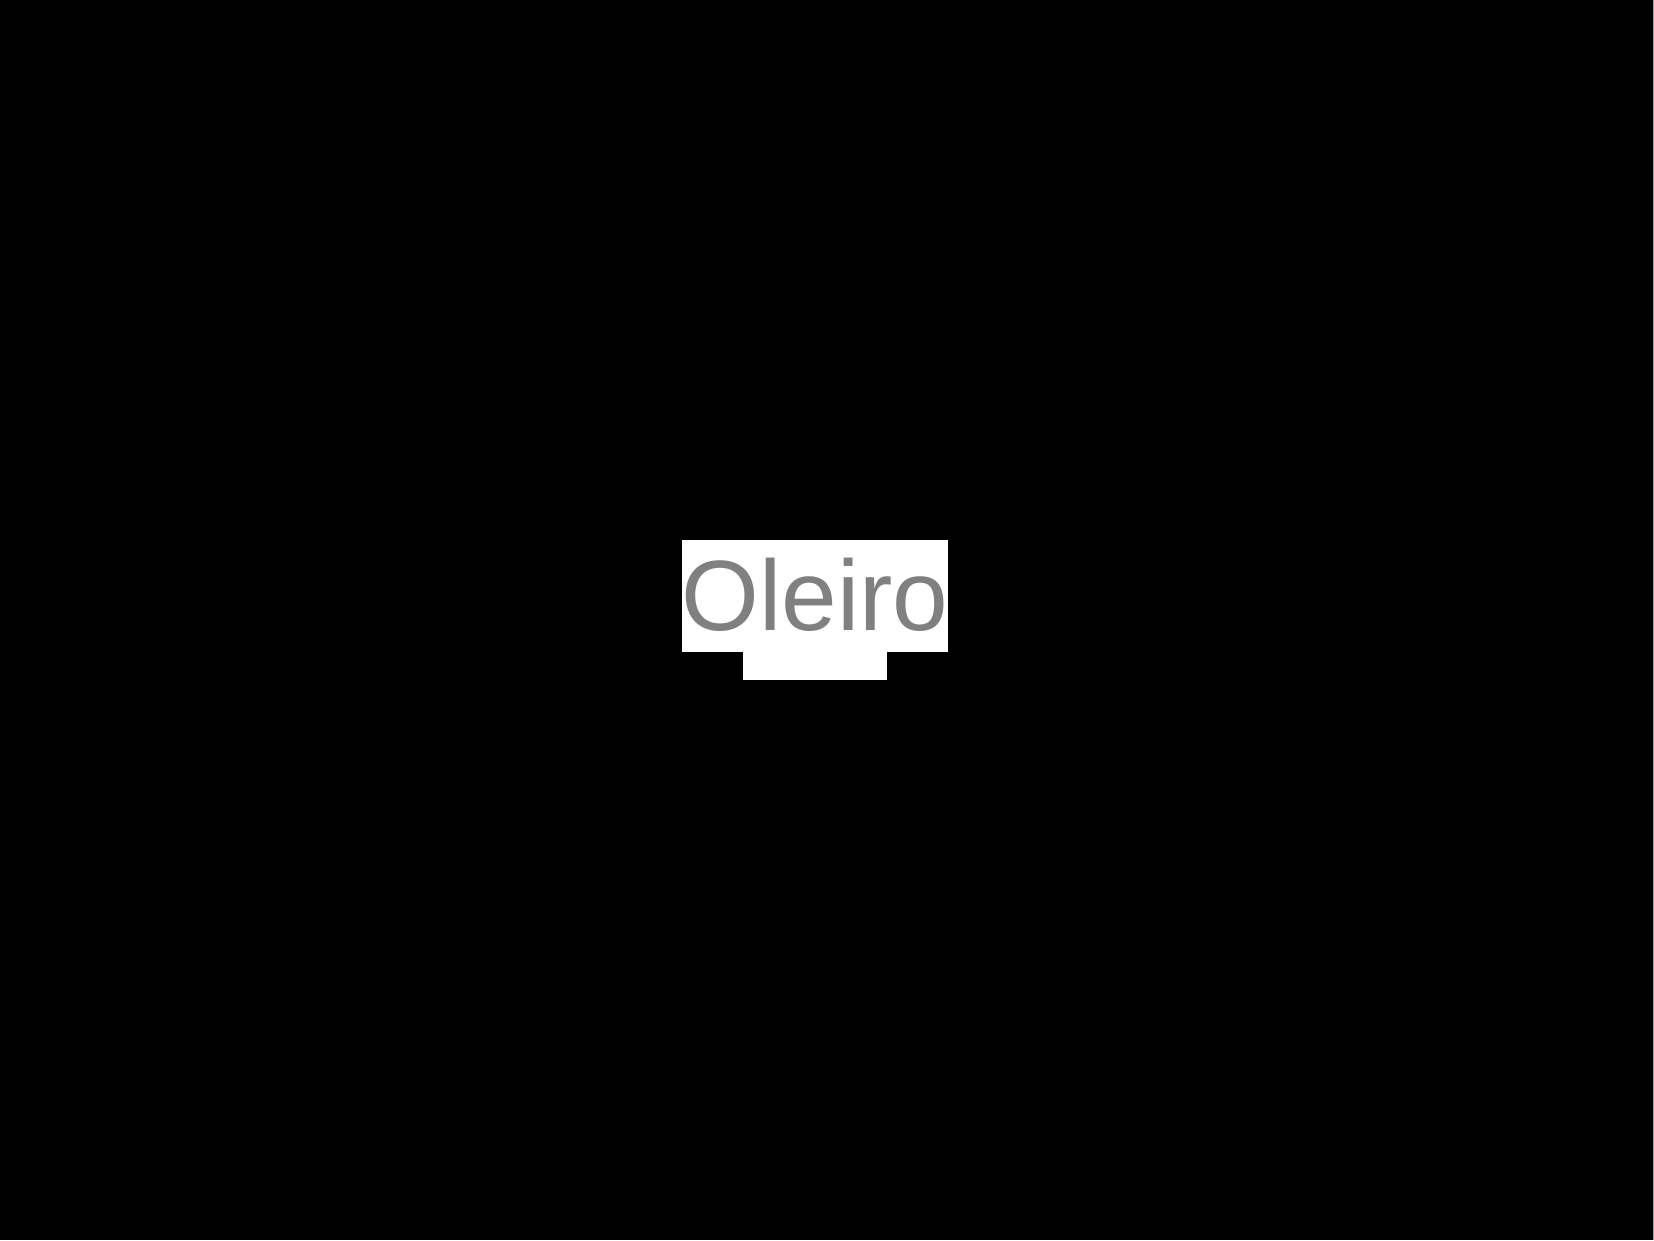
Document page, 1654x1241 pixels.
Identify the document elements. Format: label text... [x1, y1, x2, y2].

subtitle Oleiro Suellen Lima [70, 129, 1560, 1090]
